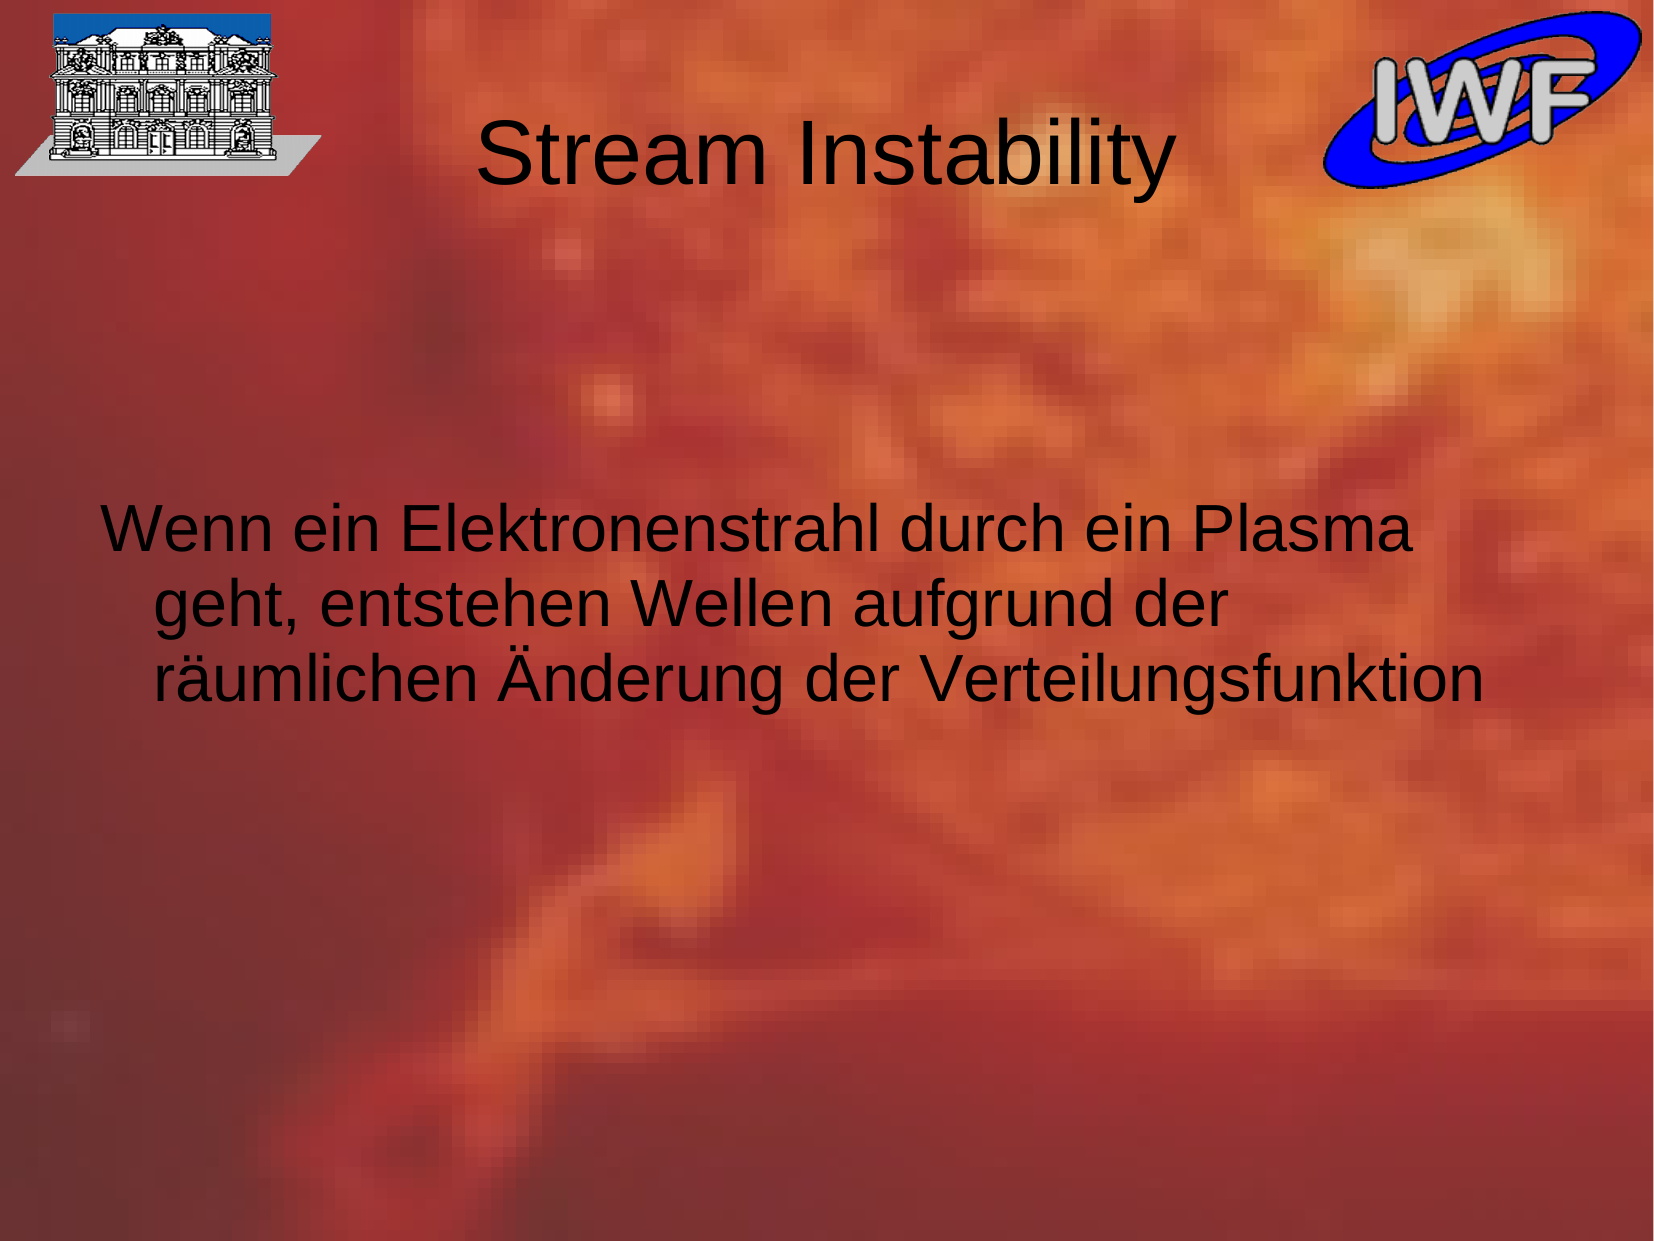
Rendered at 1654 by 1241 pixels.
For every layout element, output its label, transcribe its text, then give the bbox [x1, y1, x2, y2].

picture [0, 0, 1654, 1241]
list Wenn ein Elektronenstrahl durch ein Plasma geht, entstehen Wellen aufgrund der räumlichen Änderung der Verteilungsfunktion [82, 490, 1506, 821]
title Stream Instability [82, 49, 1571, 257]
